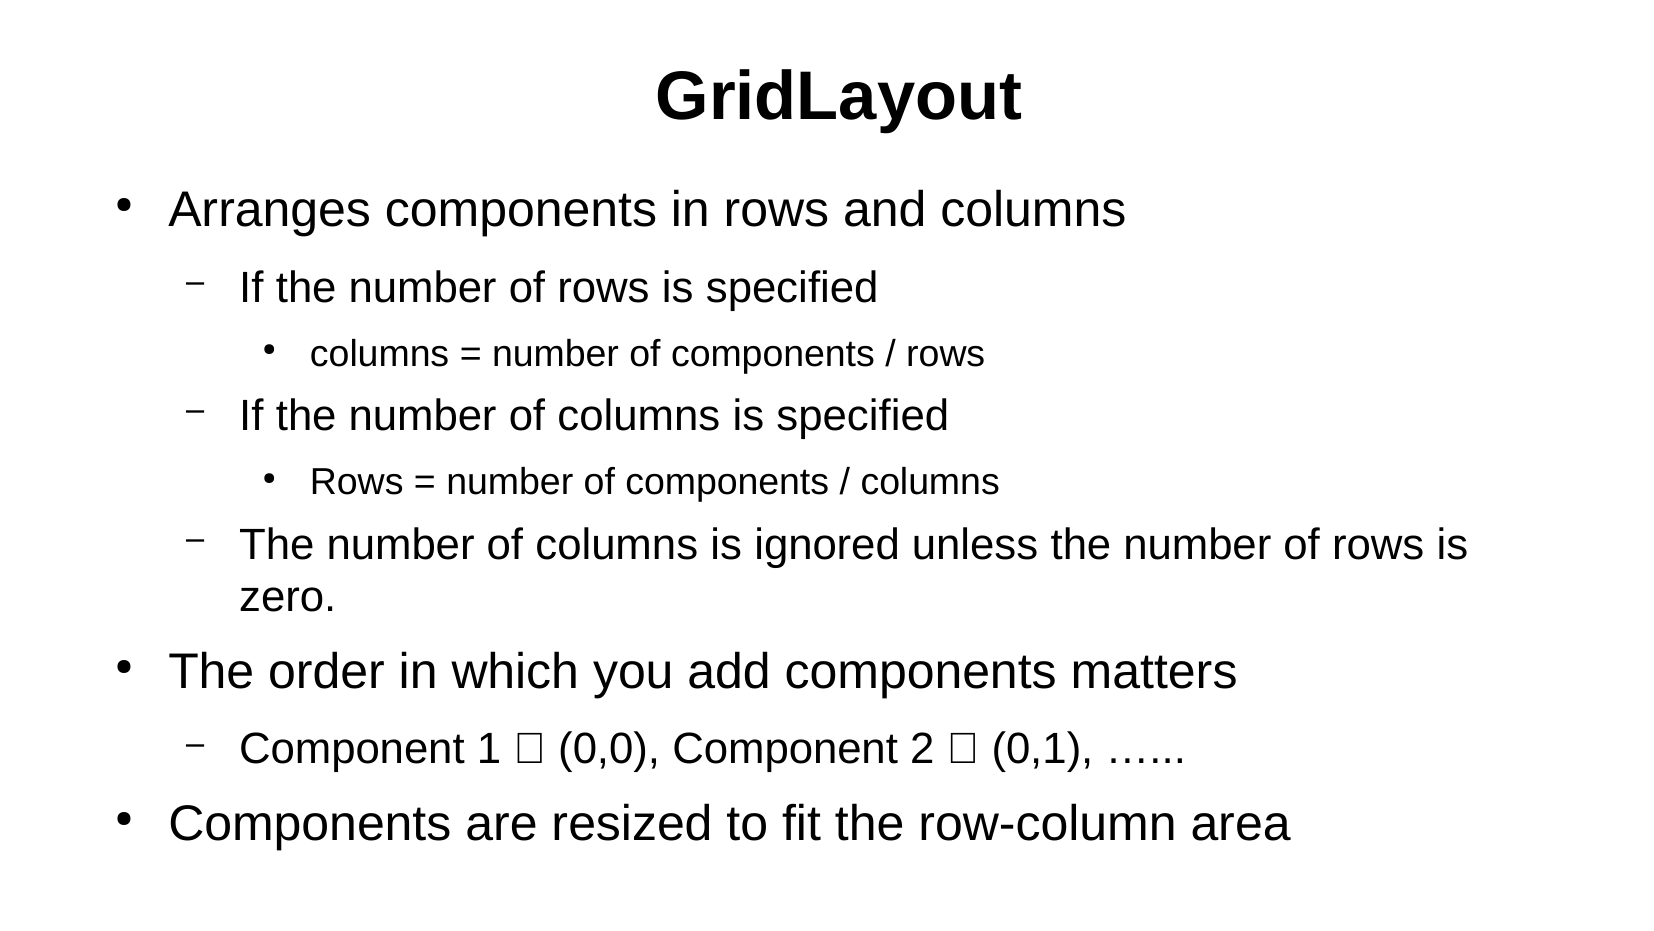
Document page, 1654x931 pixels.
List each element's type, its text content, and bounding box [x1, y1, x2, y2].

title GridLayout [82, 37, 1571, 147]
list Arranges components in rows and columns If the number of rows is specified columns = number of components / rows If the number of columns is specified Rows = number of components / columns The number of columns is ignored unless the number of rows is zero. The order in which you add components matters Component 1  (0,0), Component 2  (0,1), …... Components are resized to fit the row-column area [82, 168, 1538, 889]
